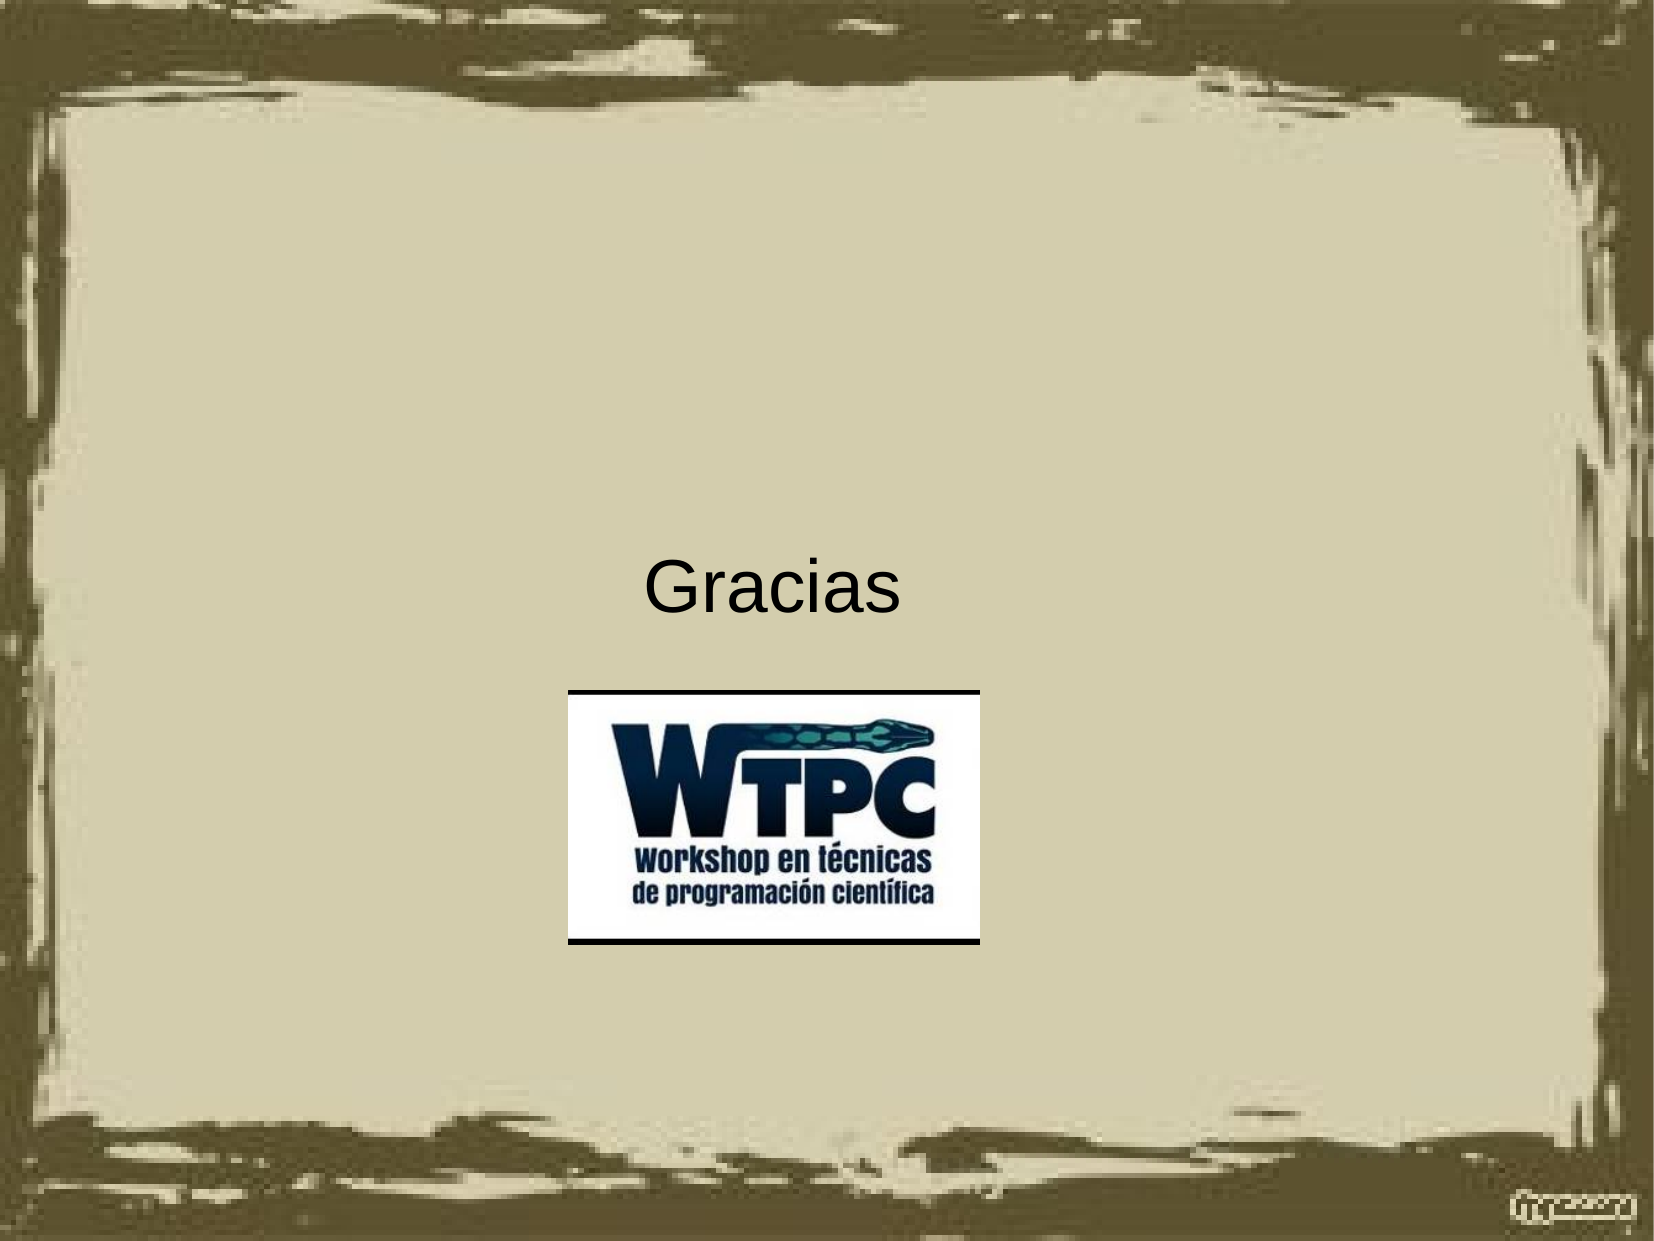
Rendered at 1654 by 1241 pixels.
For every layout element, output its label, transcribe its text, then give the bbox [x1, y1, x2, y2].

picture [0, 0, 1654, 1241]
text_box Gracias [604, 537, 1107, 771]
